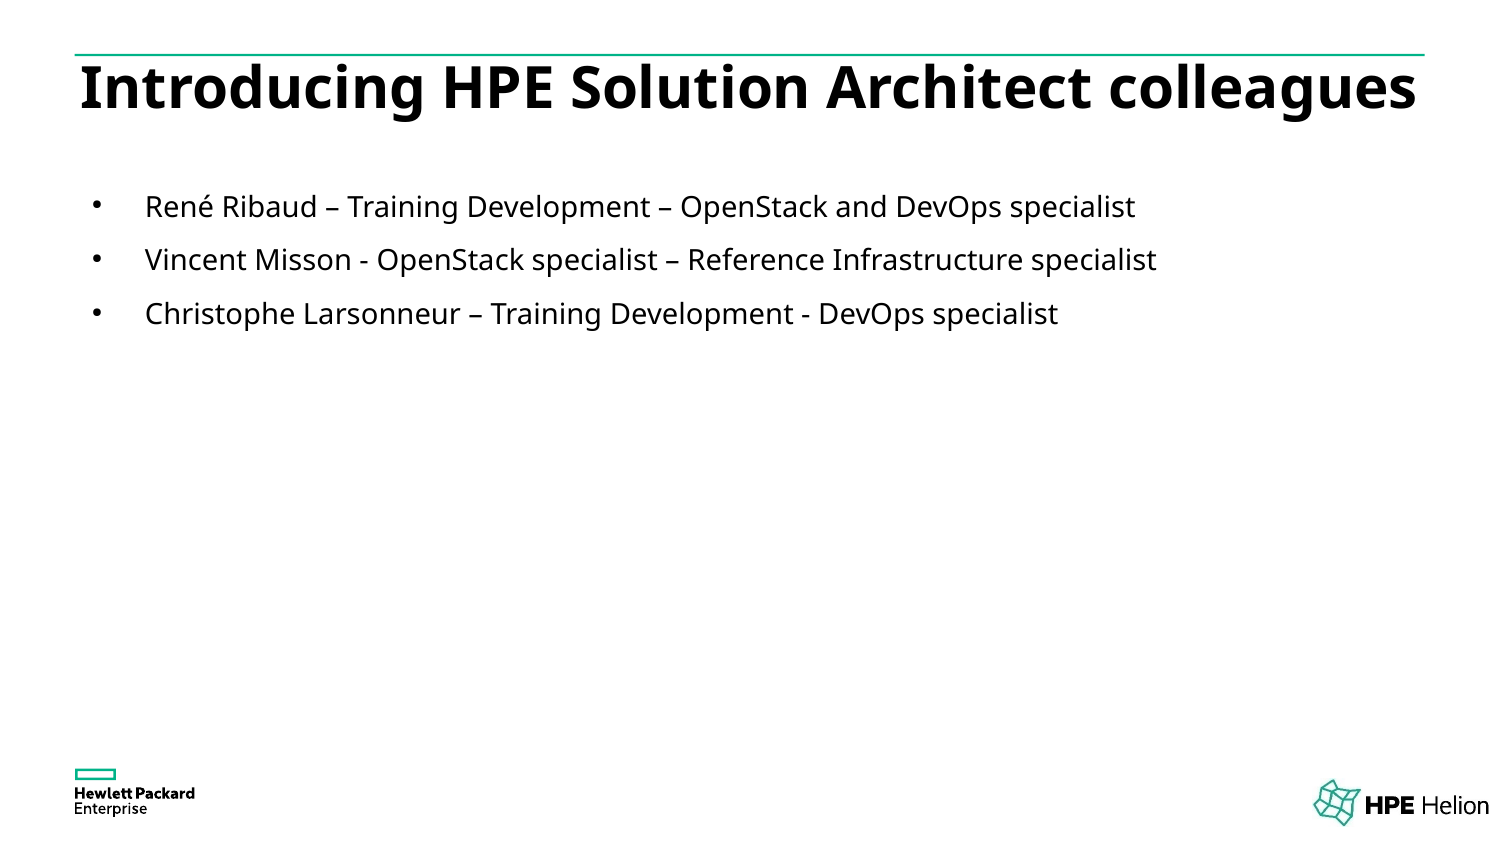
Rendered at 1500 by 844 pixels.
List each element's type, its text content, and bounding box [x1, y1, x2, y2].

list René Ribaud – Training Development – OpenStack and DevOps specialist Vincent Misson - OpenStack specialist – Reference Infrastructure specialist Christophe Larsonneur – Training Development - DevOps specialist [59, 184, 1493, 841]
title Introducing HPE Solution Architect colleagues [80, 57, 1431, 163]
